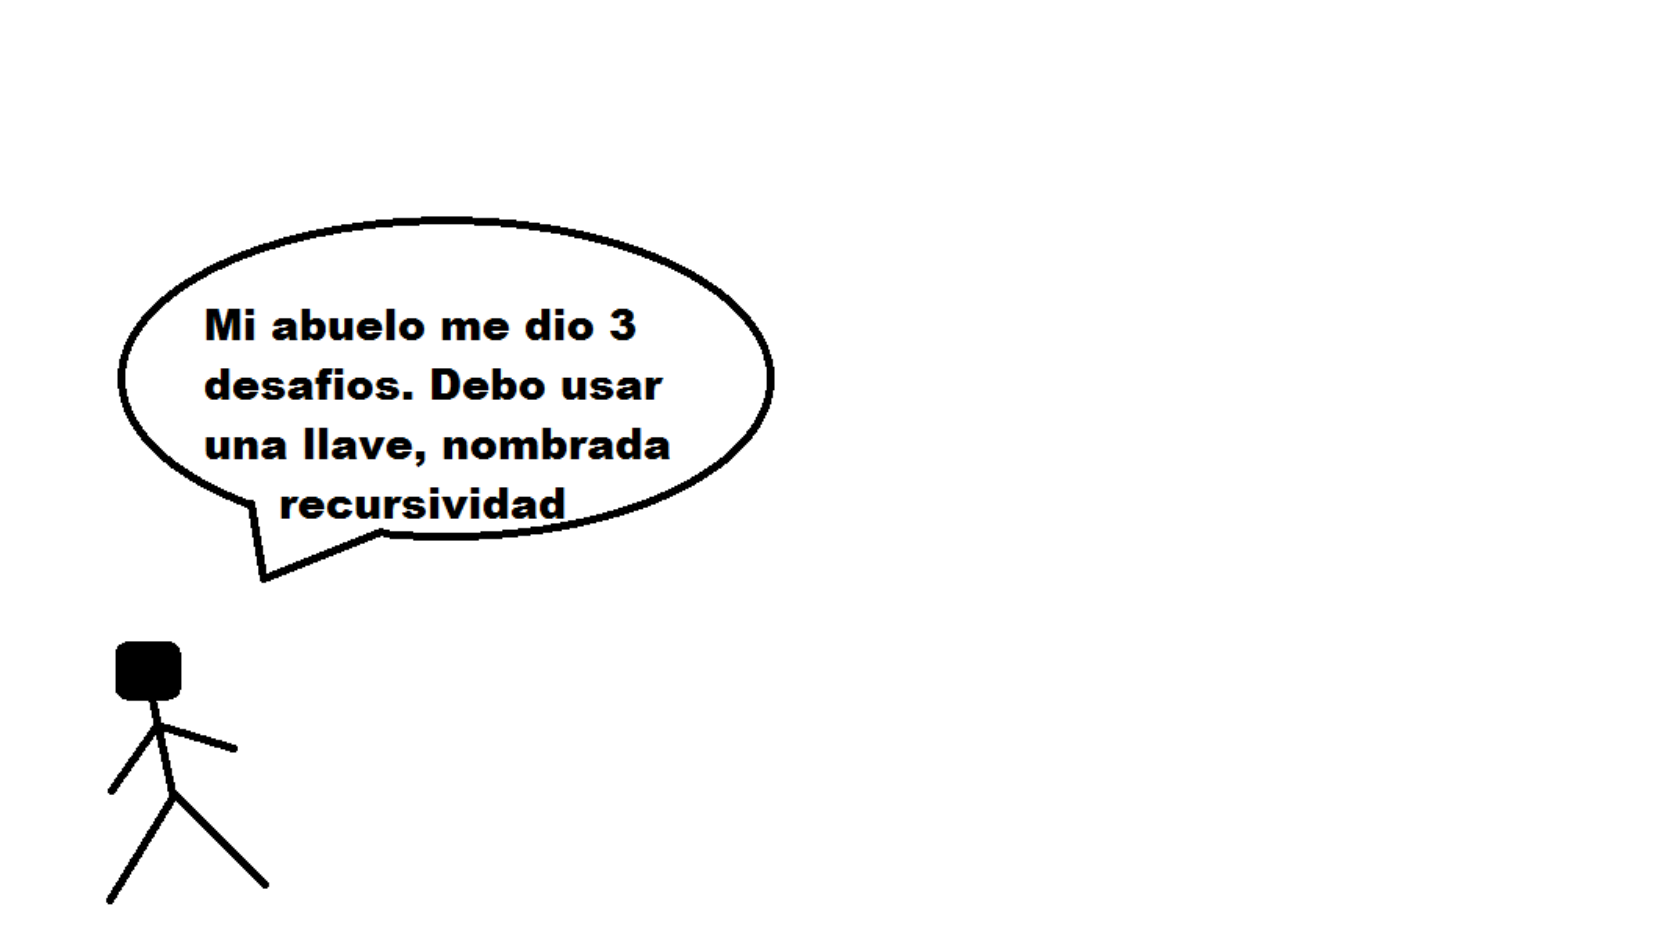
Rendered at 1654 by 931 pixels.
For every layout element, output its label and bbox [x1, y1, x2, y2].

picture [47, 212, 792, 929]
